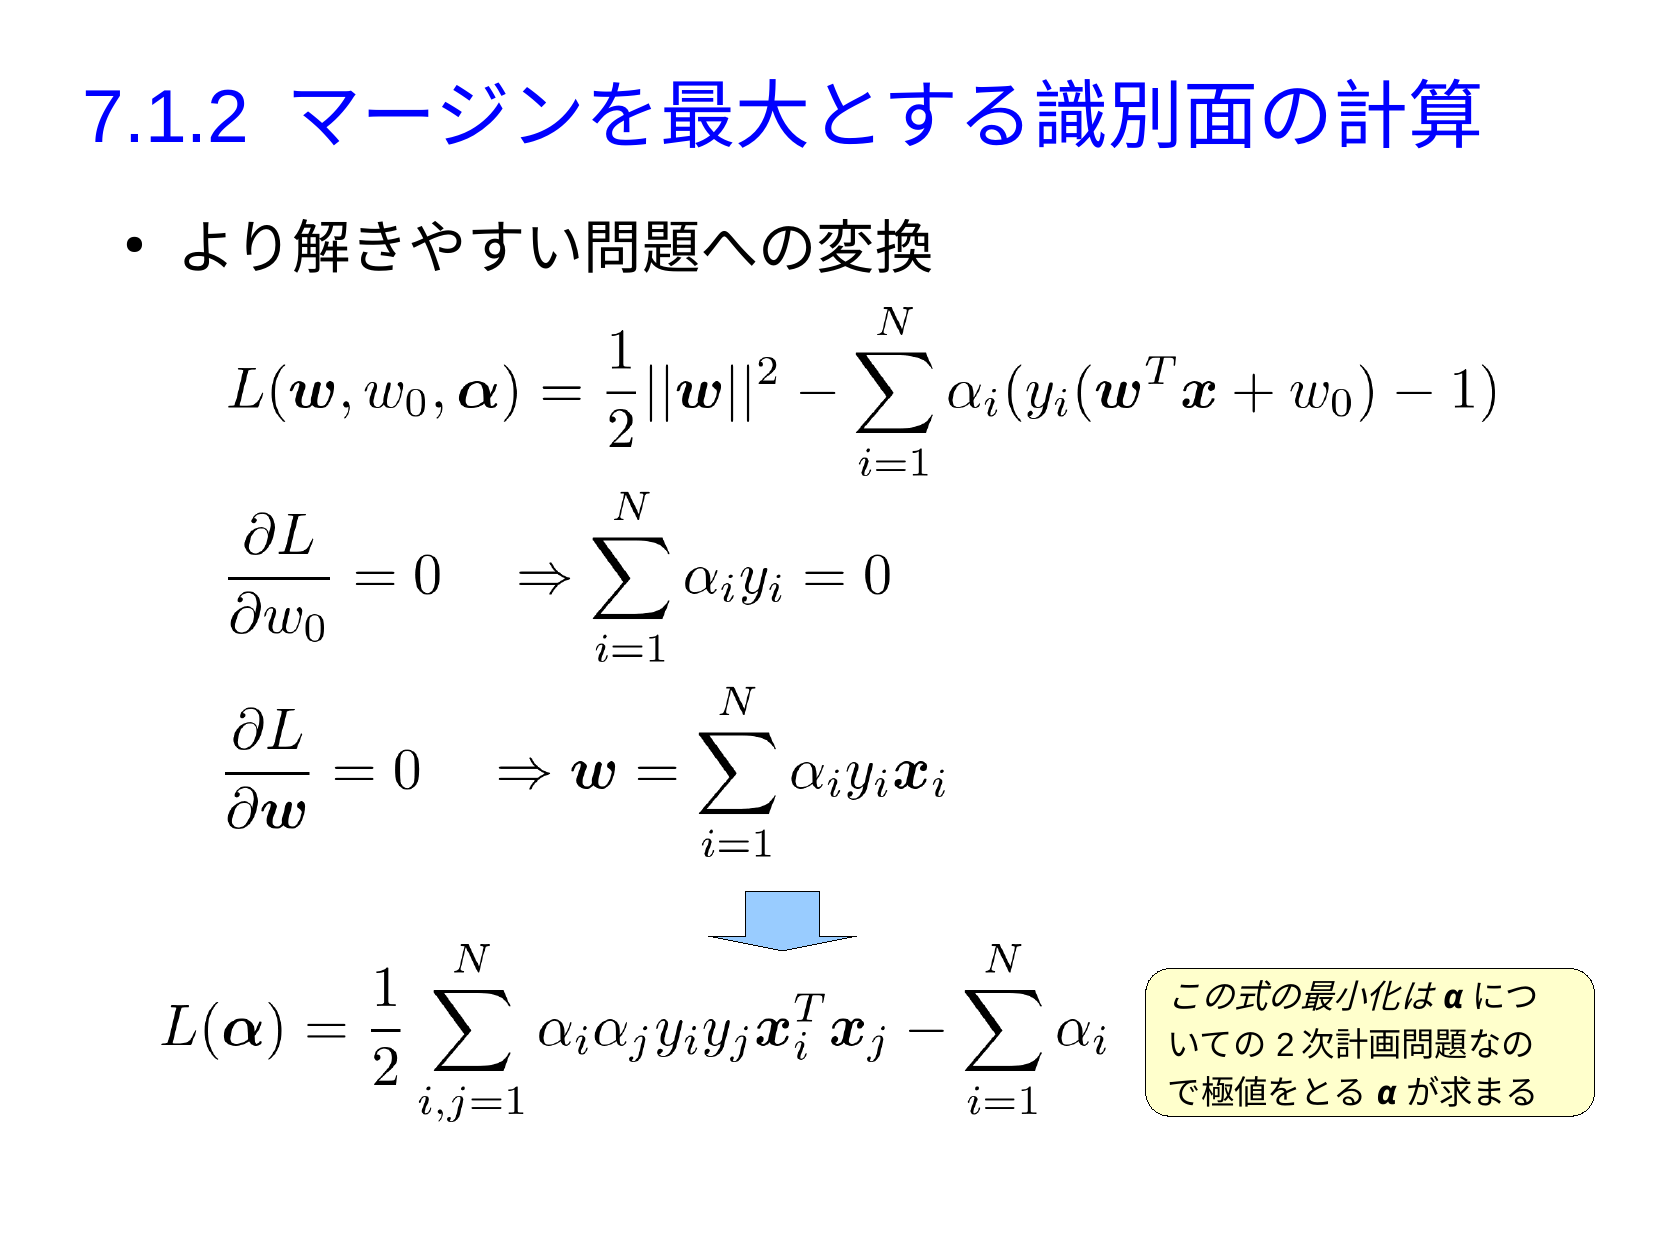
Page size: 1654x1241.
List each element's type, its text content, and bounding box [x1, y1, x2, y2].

picture [228, 491, 890, 662]
picture [161, 944, 1106, 1122]
title 7.1.2 マージンを最大とする識別面の計算 [82, 49, 1571, 178]
text_box この式の最小化はαにつ いての2次計画問題なの で極値をとるαが求まる [1145, 968, 1595, 1117]
picture [228, 307, 1495, 477]
list より解きやすい問題への変換 [106, 206, 1595, 1076]
text_box [708, 891, 857, 951]
picture [225, 686, 945, 857]
